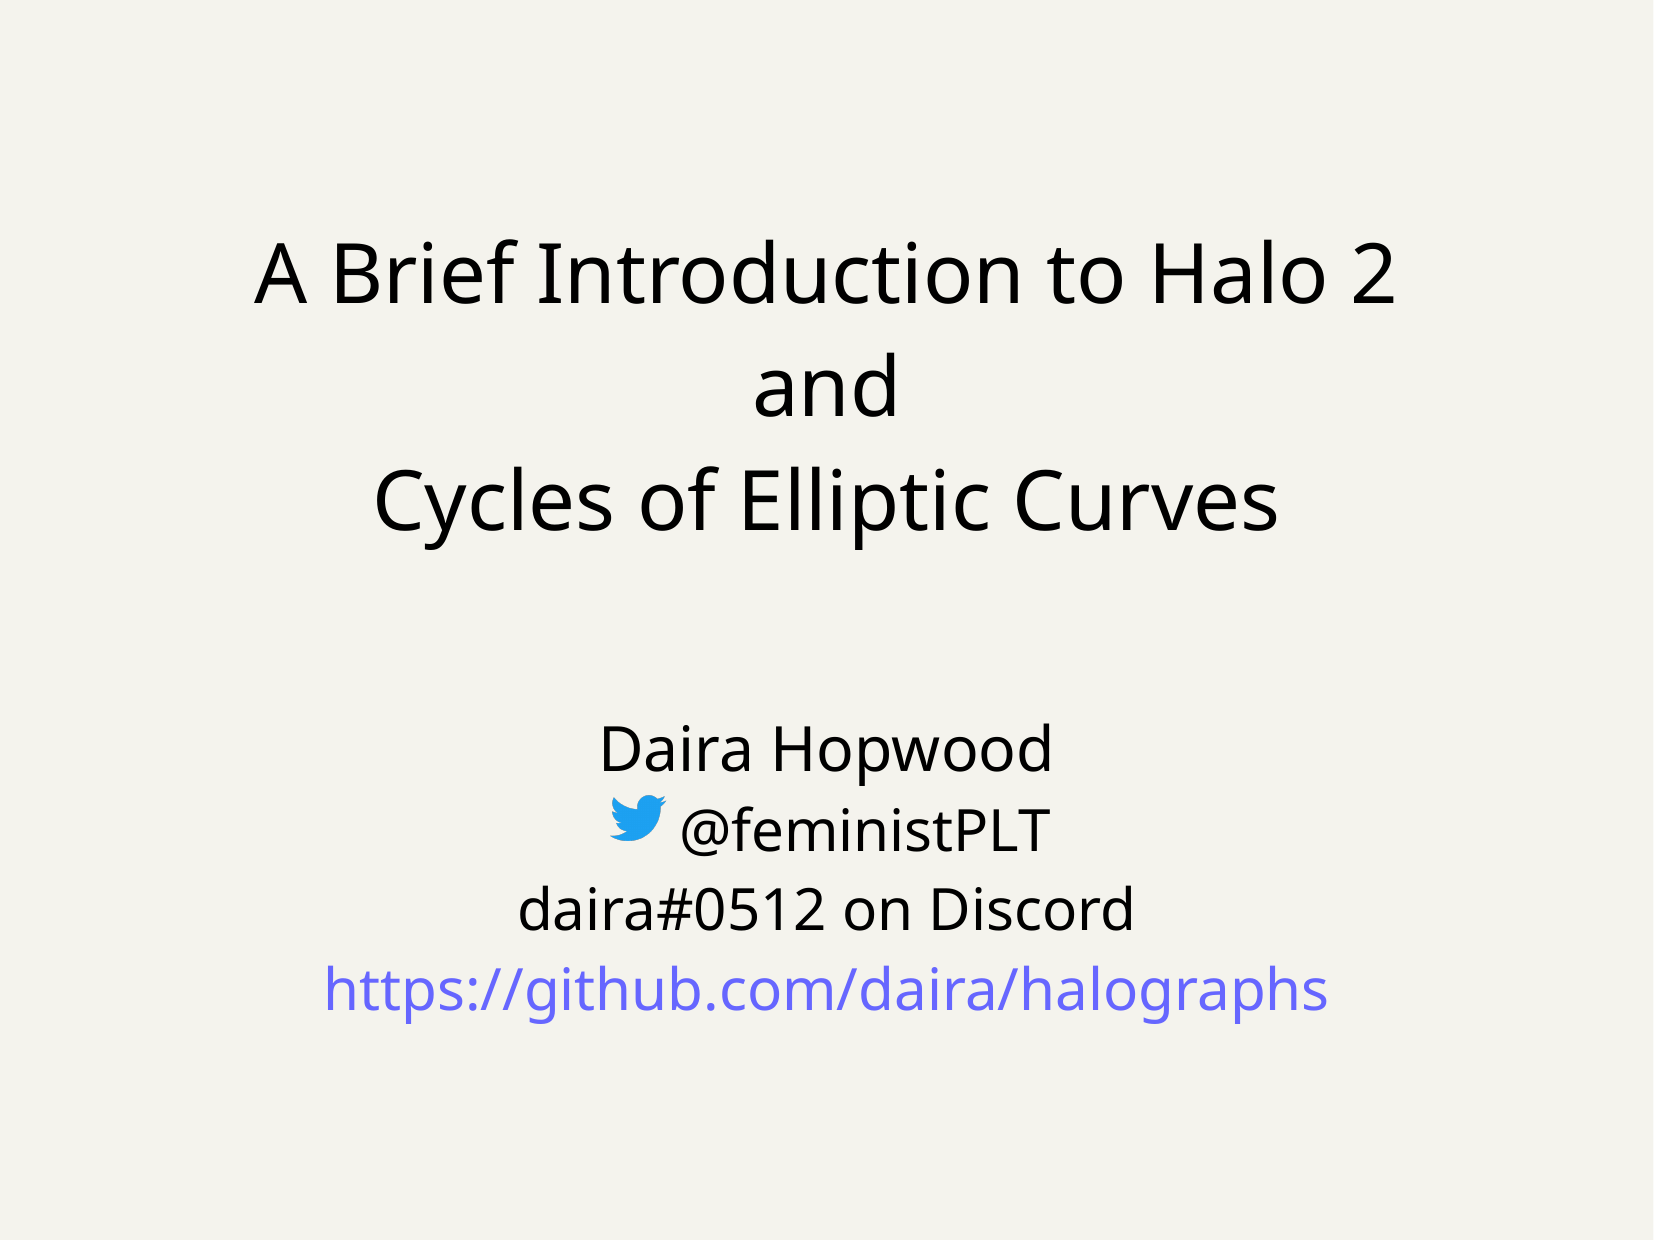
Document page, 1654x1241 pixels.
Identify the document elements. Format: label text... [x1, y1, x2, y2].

picture [593, 773, 683, 863]
subtitle A Brief Introduction to Halo 2 and Cycles of Elliptic Curves Daira Hopwood @feministPLT daira#0512 on Discord https://github.com/daira/halographs [82, 154, 1571, 1087]
